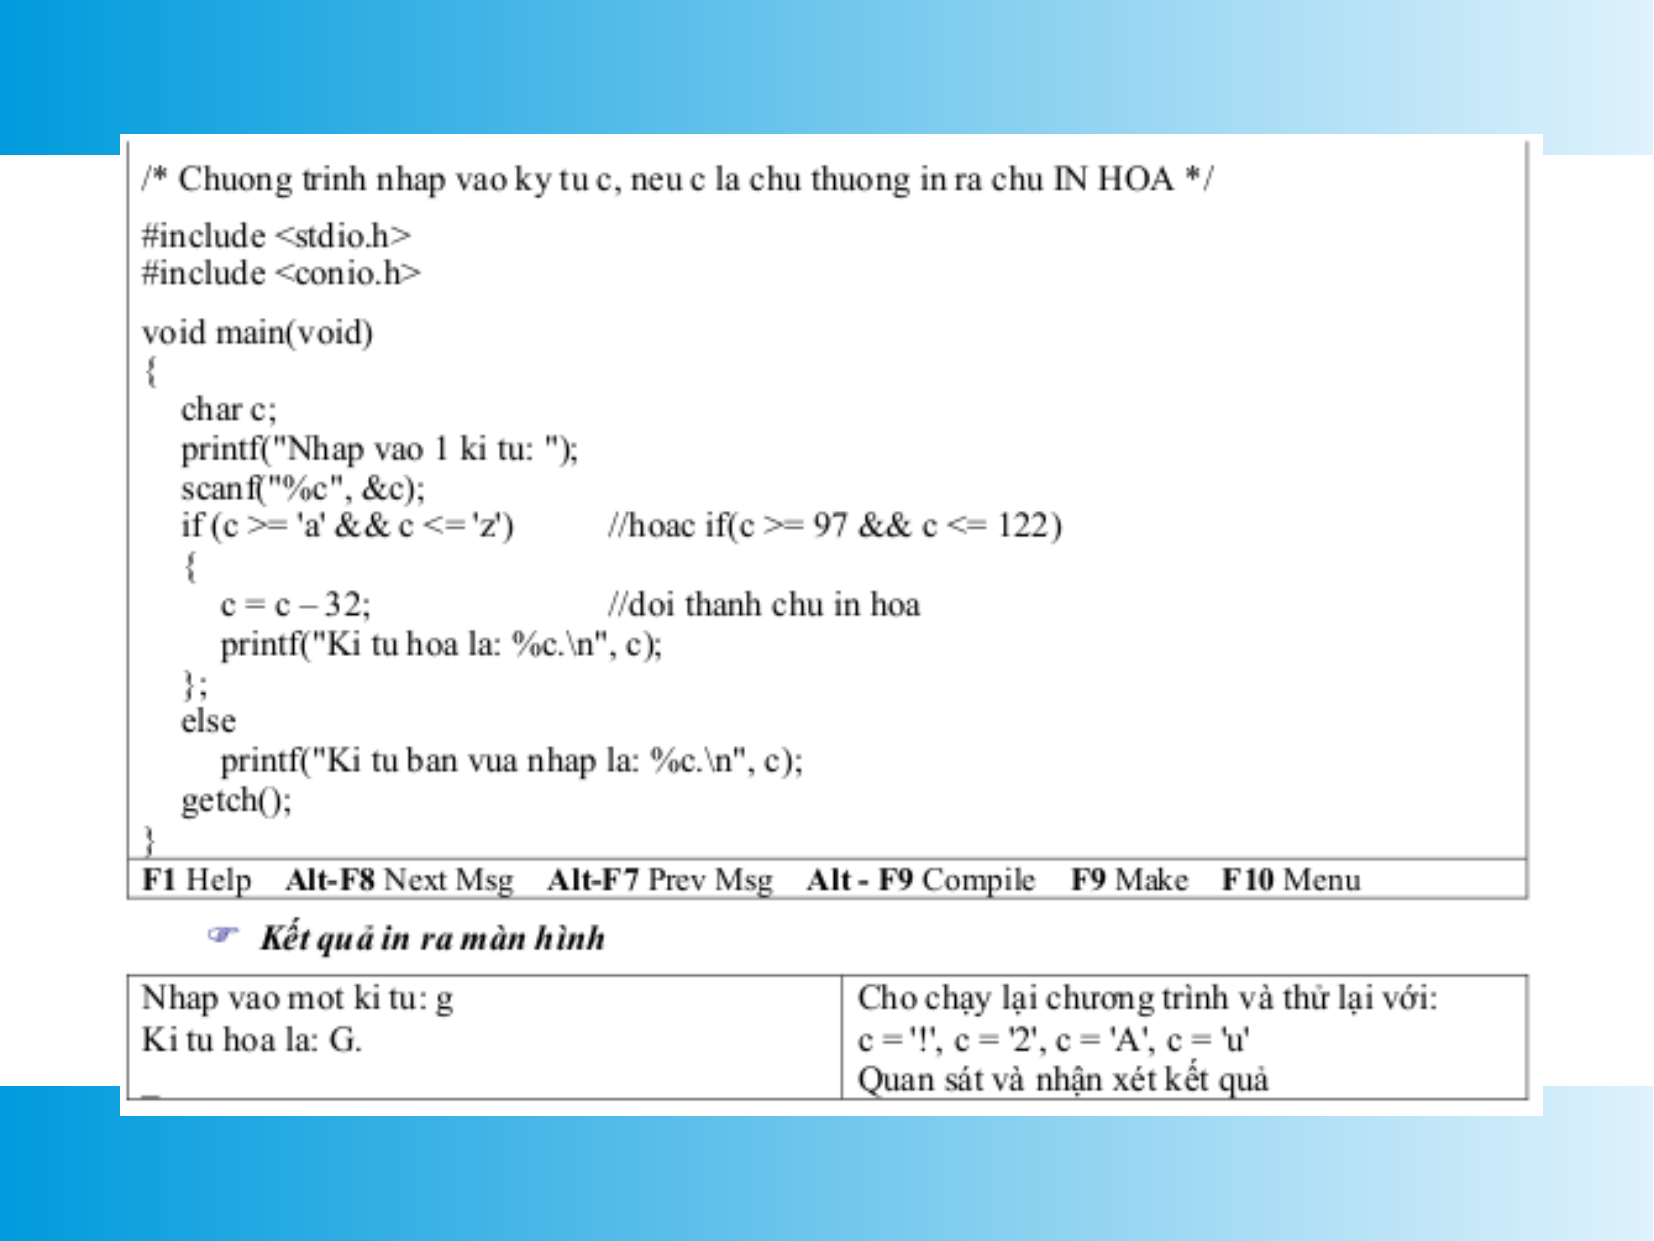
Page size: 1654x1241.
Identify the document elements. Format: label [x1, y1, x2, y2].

picture [120, 0, 1543, 1241]
